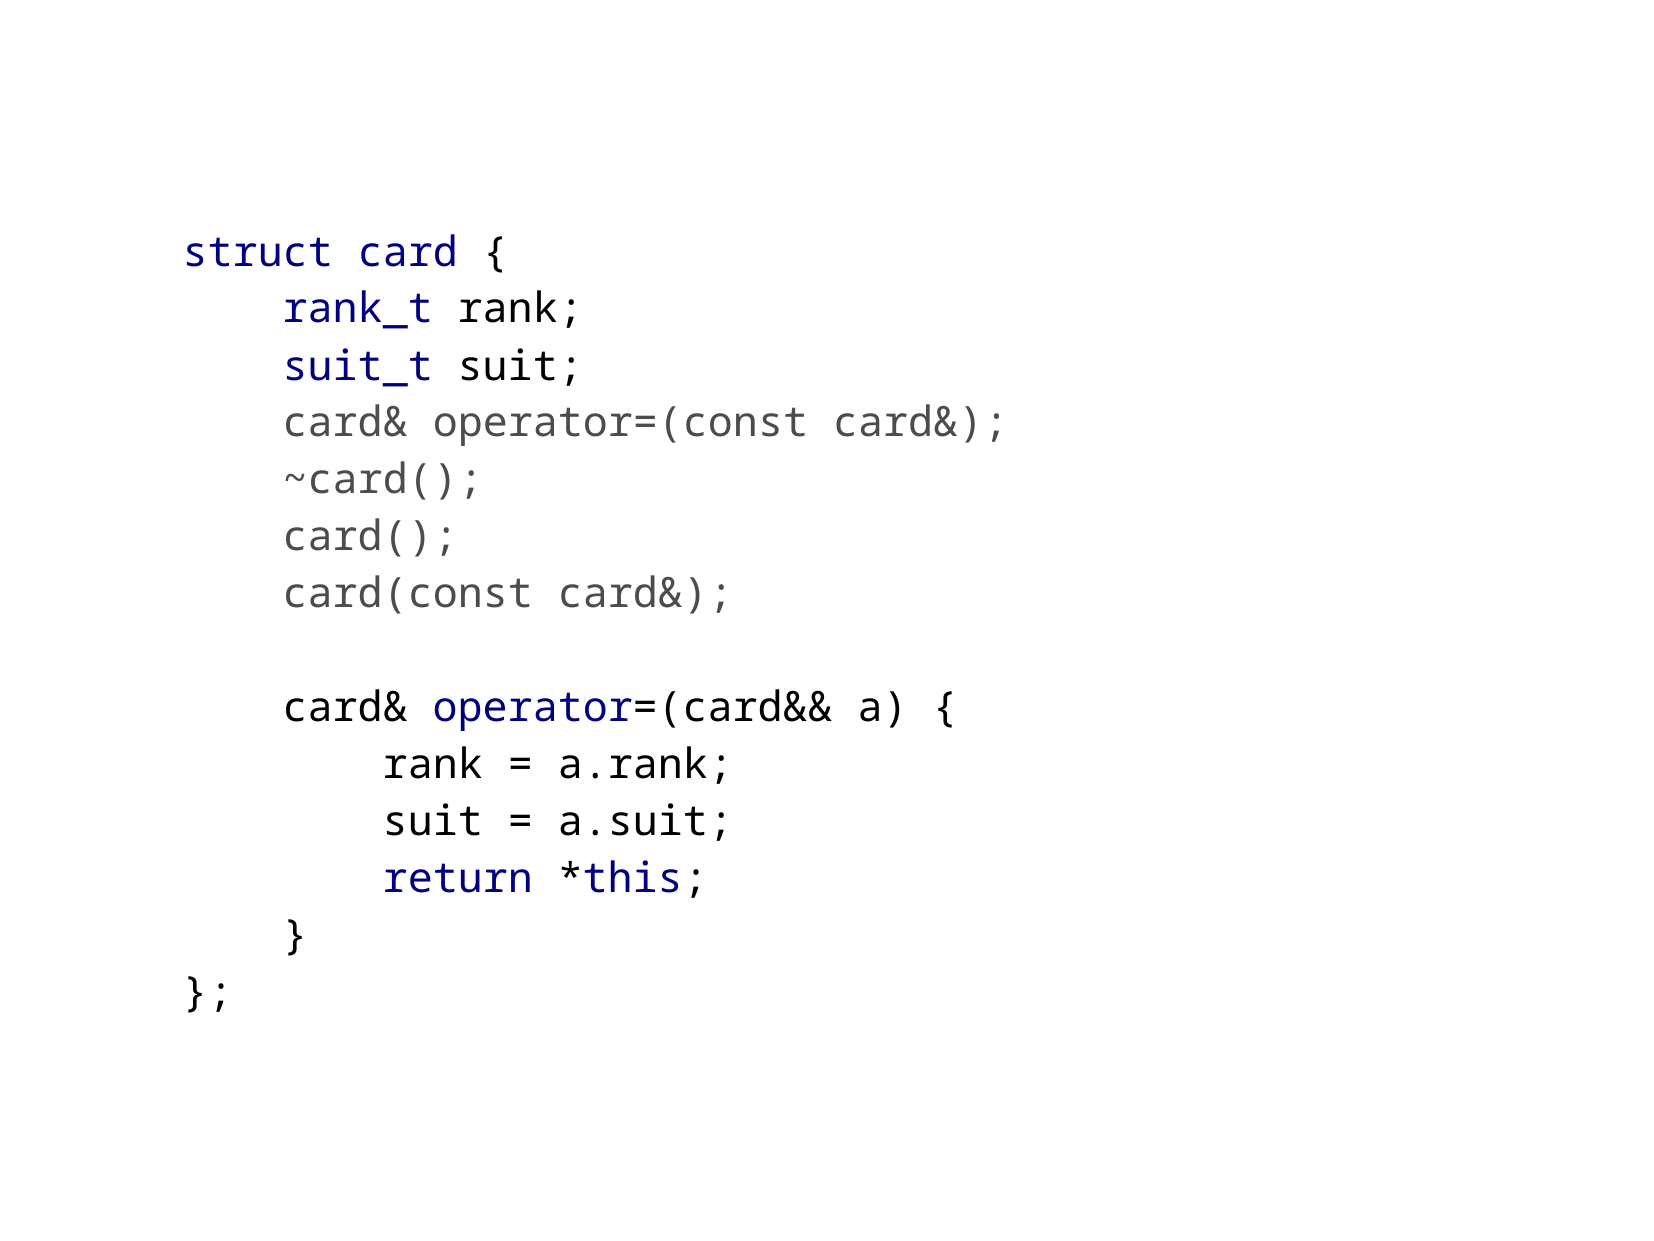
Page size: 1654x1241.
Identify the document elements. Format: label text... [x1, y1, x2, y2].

subtitle struct card { rank_t rank; suit_t suit; card& operator=(const card&); ~card(); card(); card(const card&); card& operator=(card&& a) { rank = a.rank; suit = a.suit; return *this; } }; [82, 74, 1571, 1167]
